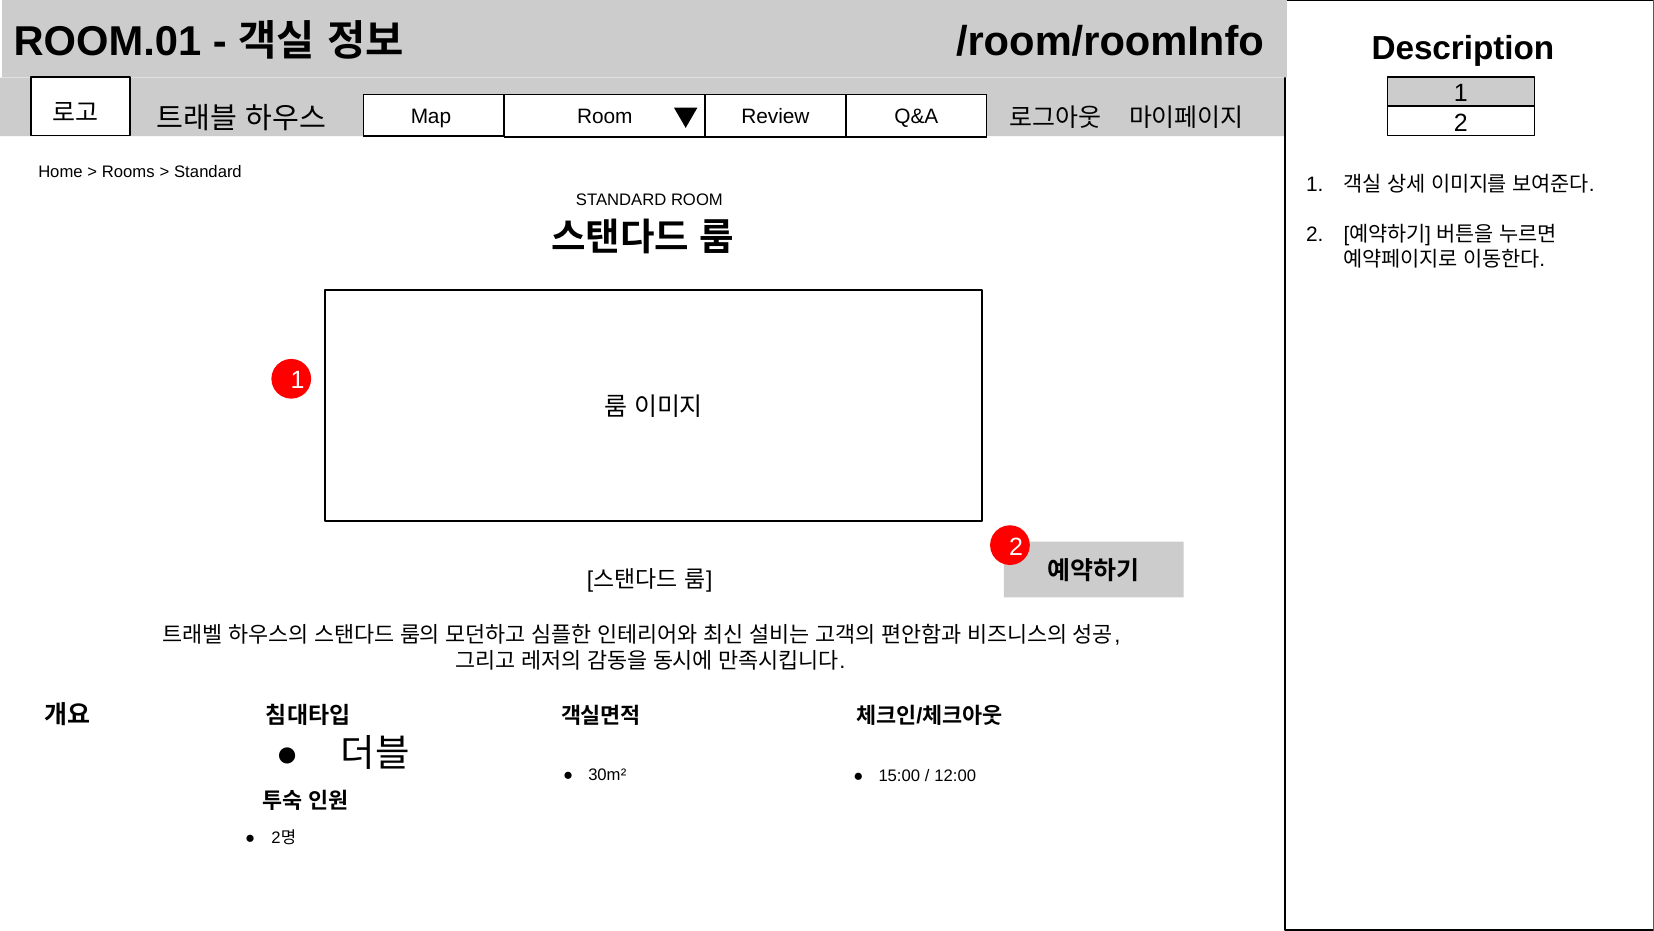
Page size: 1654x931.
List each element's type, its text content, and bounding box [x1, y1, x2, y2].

text_box Review [705, 94, 845, 137]
text_box [스탠다드 룸] 트래벨 하우스의 스탠다드 룸의 모던하고 심플한 인테리어와 최신 설비는 고객의 편안함과 비즈니스의 성공, 그리고 레저의 감동을 동시에 만족시킵니다. 개요 침대타입 객실면적 체크인/체크아웃 ● 더블 [29, 555, 1272, 865]
text_box [673, 107, 698, 128]
text_box 객실 상세 이미지를 보여준다. [예약하기] 버튼을 누르면 예약페이지로 이동한다. [1291, 163, 1641, 931]
text_box Map [363, 94, 504, 137]
text_box 스탠다드 룸 [536, 205, 798, 266]
text_box Q&A [845, 94, 987, 137]
text_box 1 [271, 358, 312, 399]
text_box 1 [1387, 77, 1535, 106]
text_box Room [504, 94, 705, 137]
text_box 투숙 인원 [247, 779, 428, 820]
text_box 2 [1387, 106, 1535, 136]
text_box STANDARD ROOM [561, 181, 1082, 216]
text_box ● 15:00 / 12:00 [838, 756, 1016, 829]
text_box 2 [990, 525, 1030, 566]
text_box 로고 [30, 76, 130, 136]
text_box ● 30m² [548, 755, 662, 809]
text_box Description [1291, 18, 1635, 78]
text_box 트래블 하우스 [141, 87, 367, 136]
text_box [0, 0, 1654, 930]
text_box 룸 이미지 [325, 290, 983, 522]
text_box 예약하기 [1003, 541, 1184, 598]
text_box 로그아웃 마이페이지 [994, 94, 1287, 140]
text_box ● 2명 [230, 819, 318, 855]
text_box ROOM.01 - 객실 정보 /room/roomInfo [2, 0, 1287, 78]
text_box Home > Rooms > Standard [23, 153, 296, 207]
